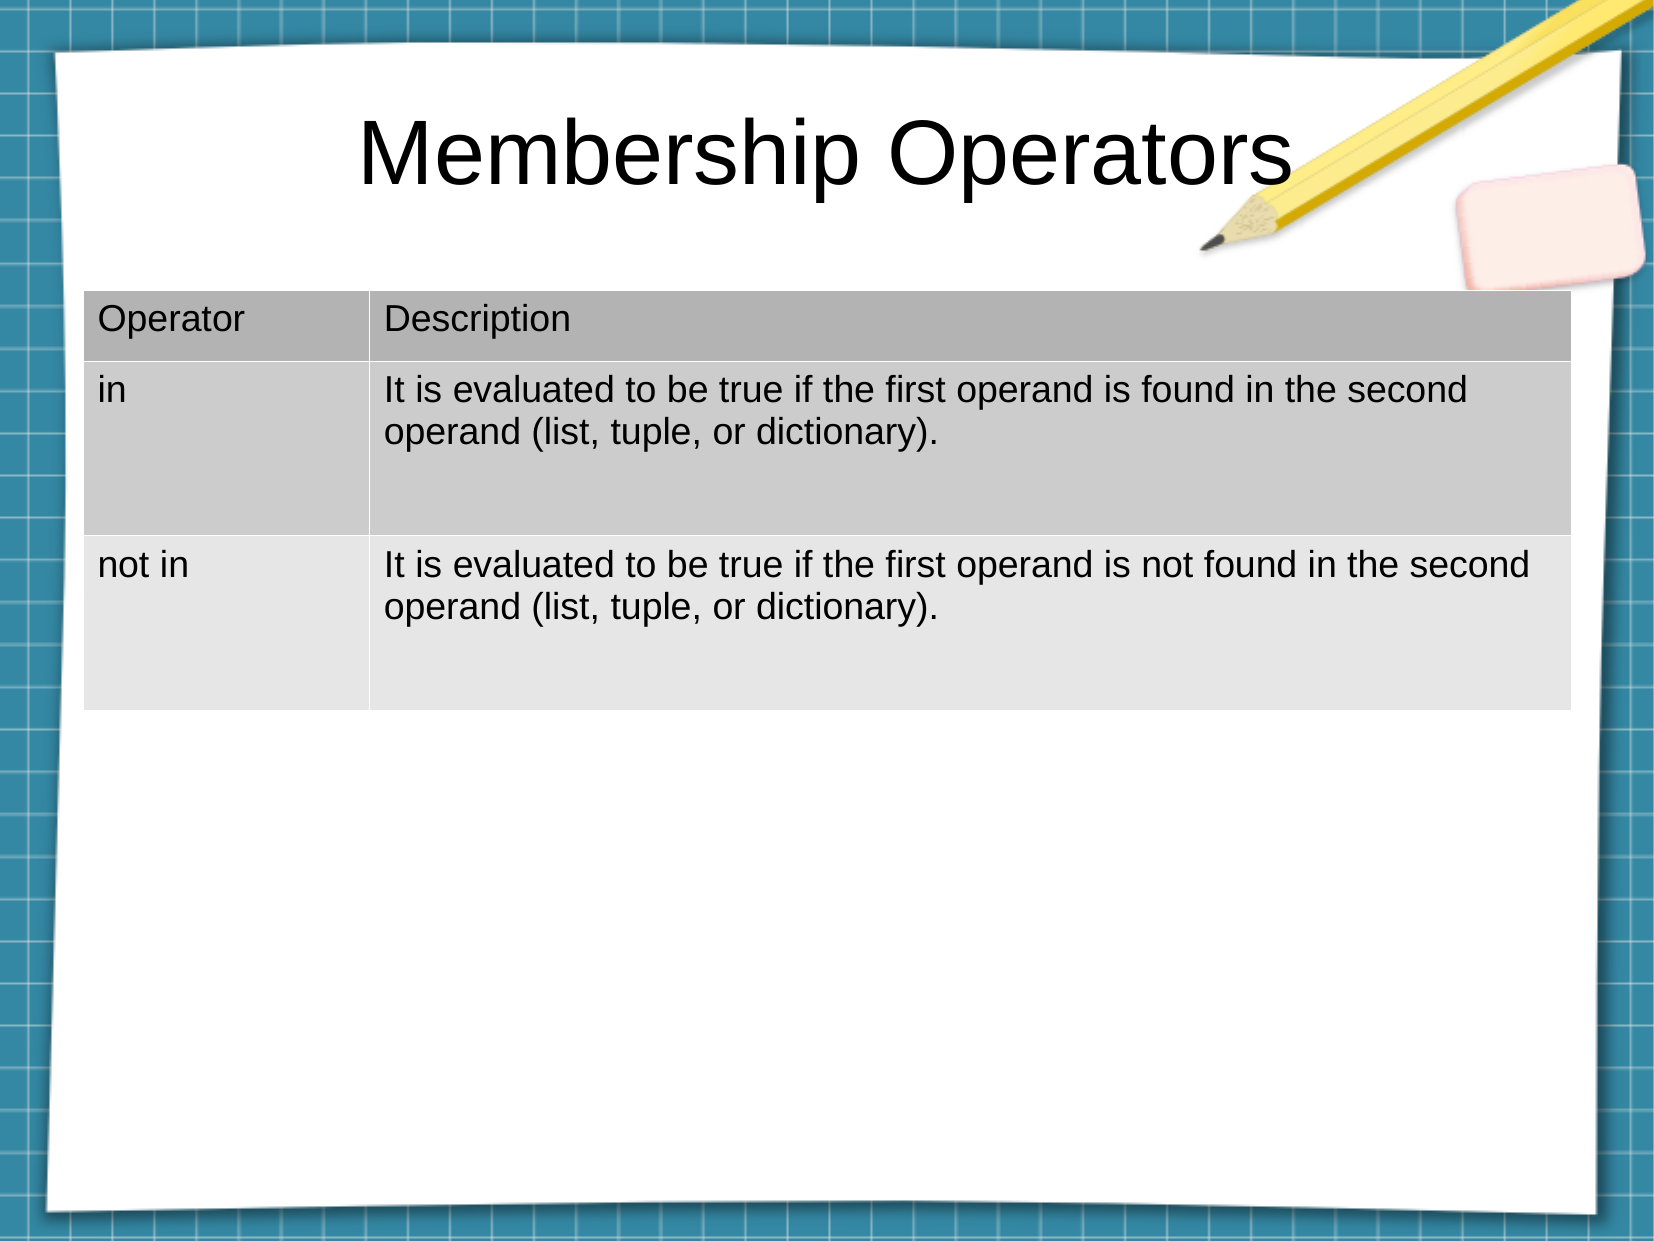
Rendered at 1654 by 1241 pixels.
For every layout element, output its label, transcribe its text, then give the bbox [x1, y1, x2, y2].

table_cell in [84, 362, 369, 535]
table_cell It is evaluated to be true if the first operand is found in the second operand (list, tuple, or dictionary). [370, 362, 1571, 535]
table_header Operator [84, 291, 369, 361]
table_cell not in [84, 536, 369, 710]
table_header Description [370, 291, 1571, 361]
title Membership Operators [82, 49, 1571, 257]
picture [0, 0, 1654, 1241]
table_cell It is evaluated to be true if the first operand is not found in the second operand (list, tuple, or dictionary). [370, 536, 1571, 710]
